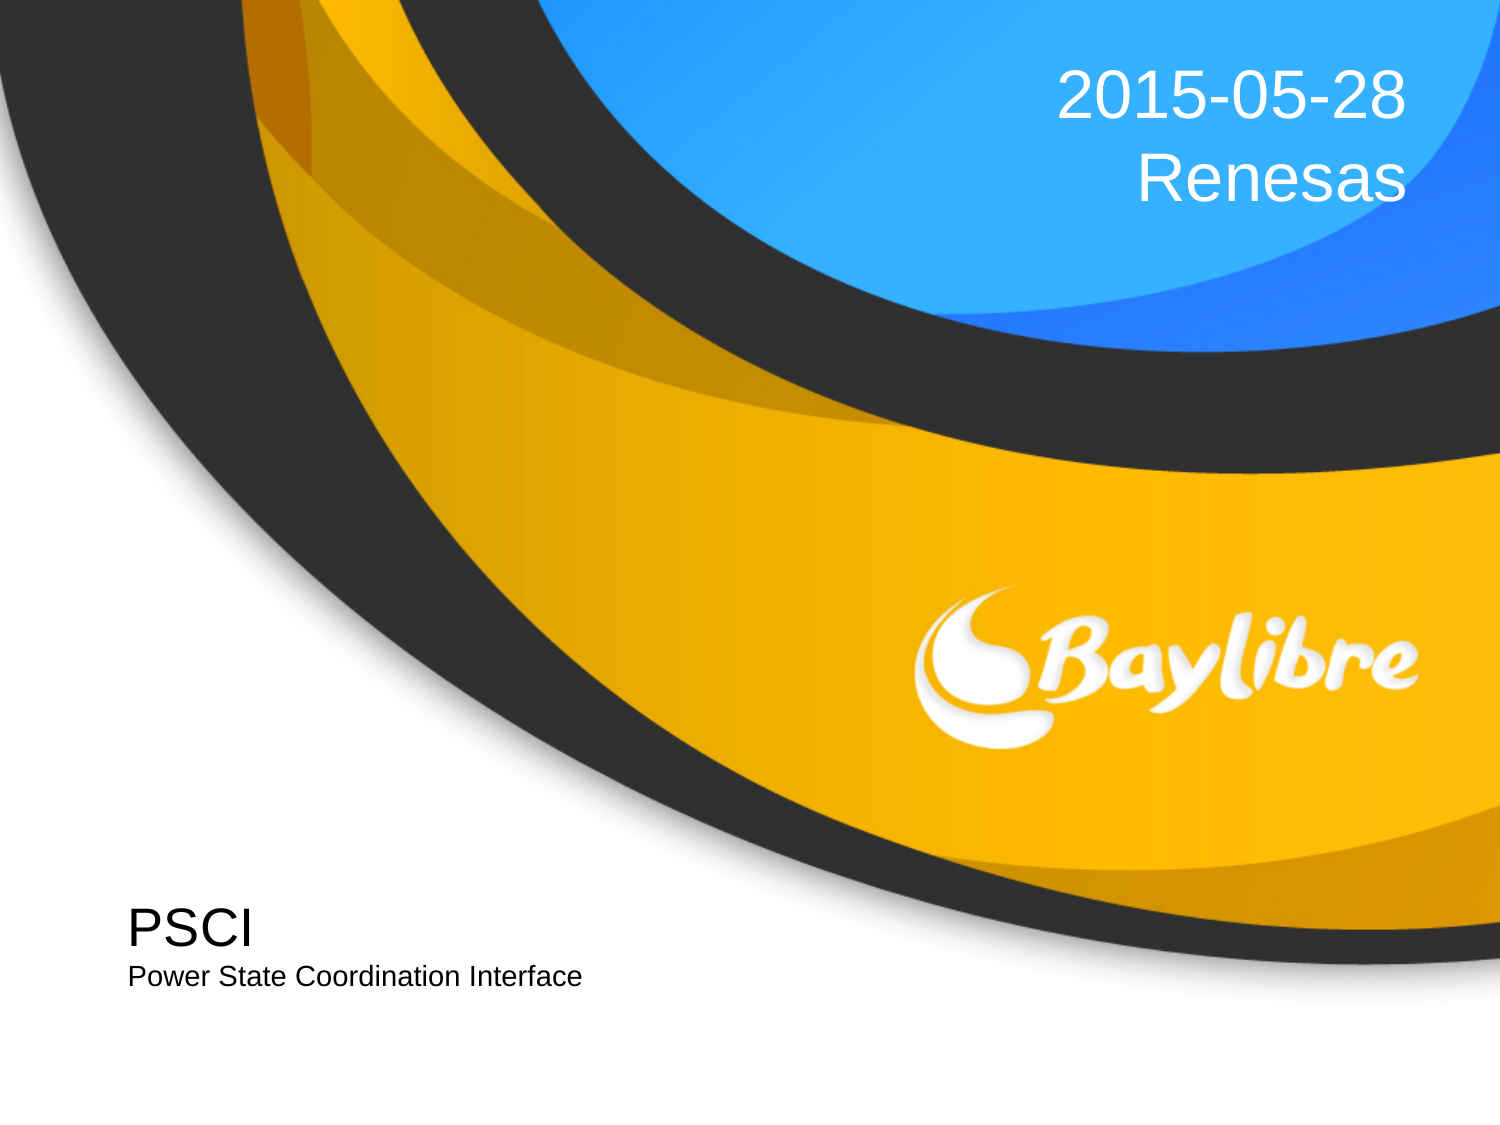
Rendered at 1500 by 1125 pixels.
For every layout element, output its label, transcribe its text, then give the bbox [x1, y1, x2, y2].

text_box 2015-05-28 Renesas [976, 36, 1422, 137]
picture [0, 0, 1500, 1125]
text_box PSCI Power State Coordination Interface [114, 796, 628, 1068]
